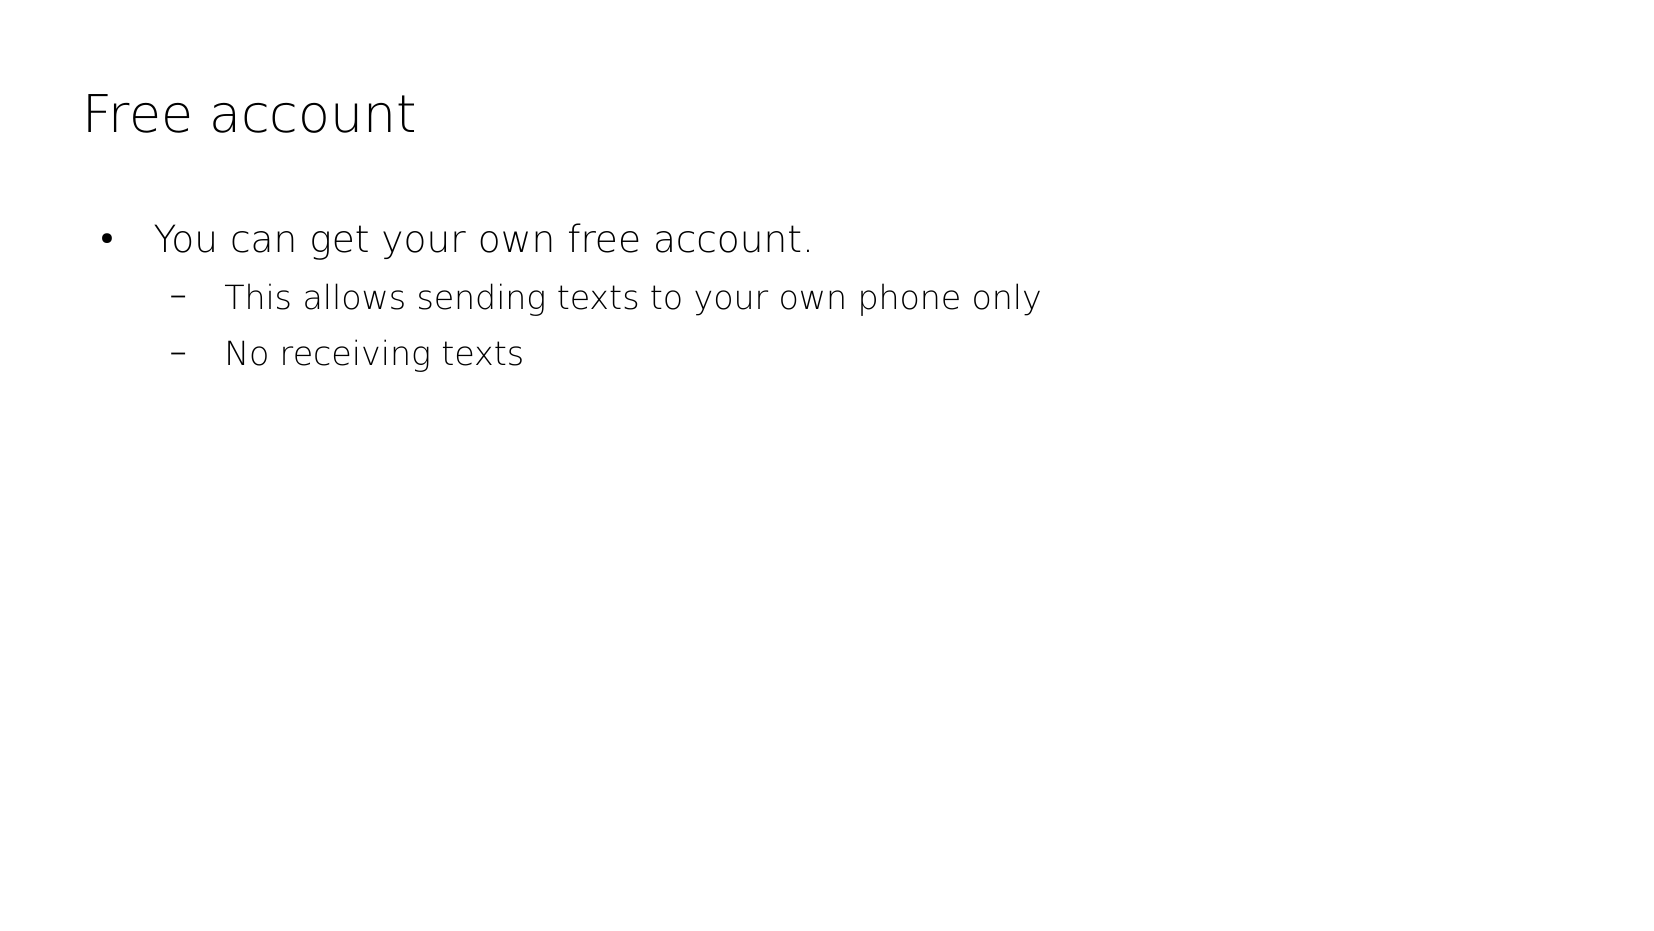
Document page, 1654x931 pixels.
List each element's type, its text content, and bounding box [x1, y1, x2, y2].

list You can get your own free account. This allows sending texts to your own phone only No receiving texts [82, 217, 1571, 758]
title Free account [82, 37, 1571, 193]
